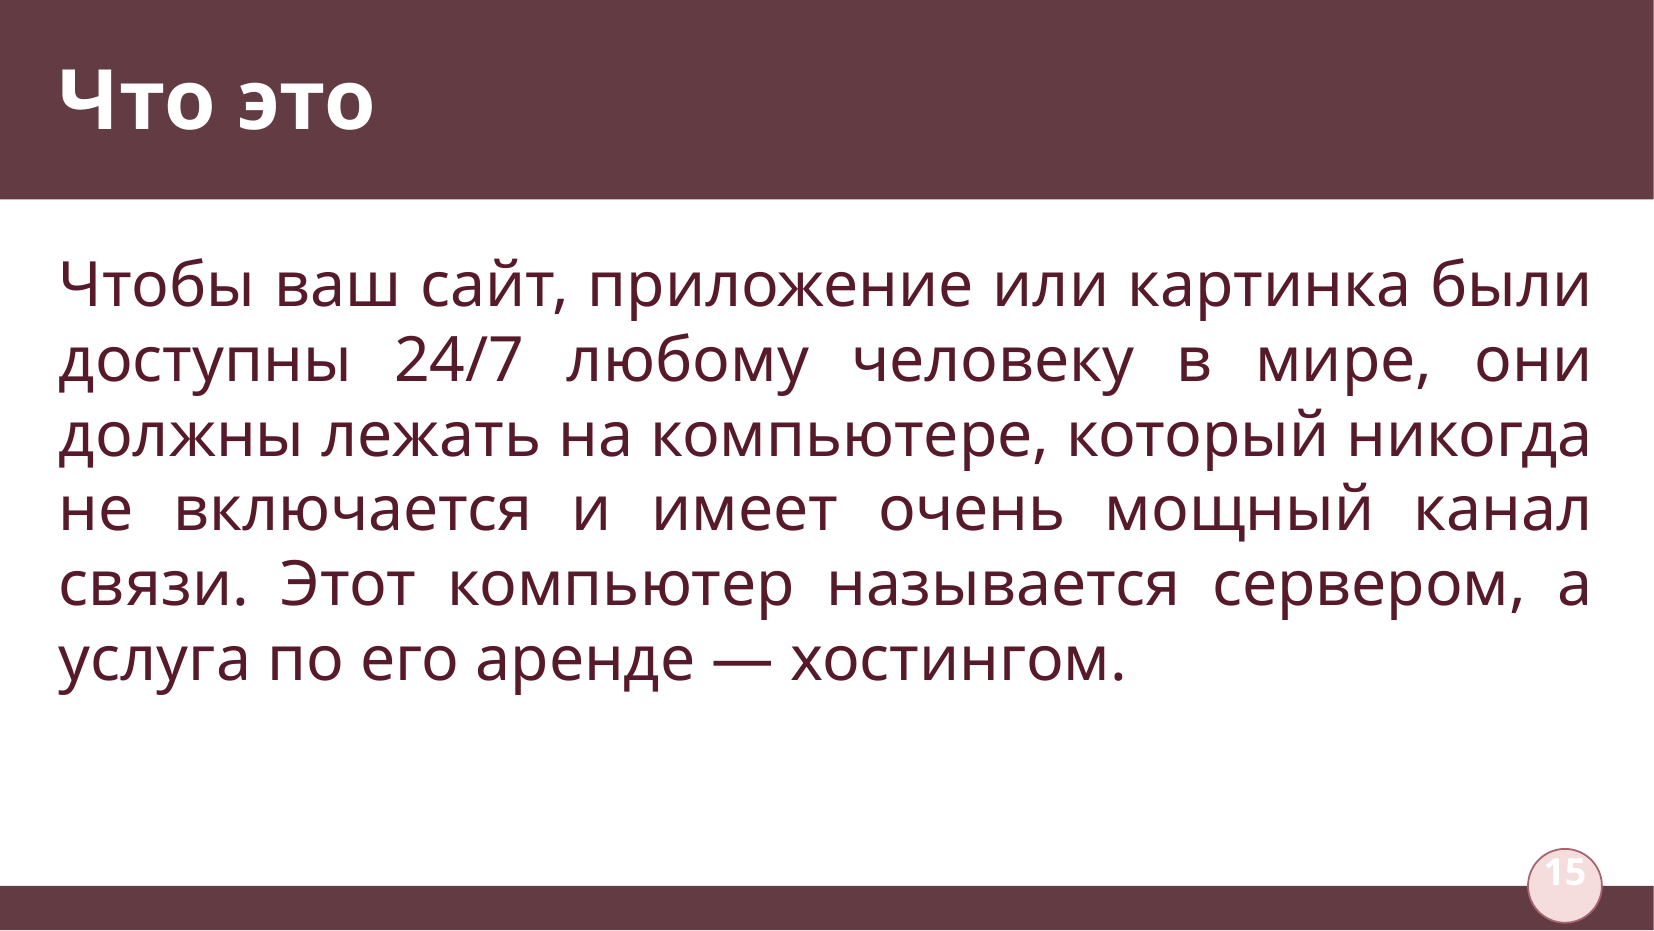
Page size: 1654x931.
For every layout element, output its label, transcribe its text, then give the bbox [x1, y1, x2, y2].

title Что это [59, 37, 1595, 156]
list Чтобы ваш сайт, приложение или картинка были доступны 24/7 любому человеку в мире, они должны лежать на компьютере, который никогда не включается и имеет очень мощный канал связи. Этот компьютер называется сервером, а услуга по его аренде — хостингом. [59, 243, 1595, 864]
